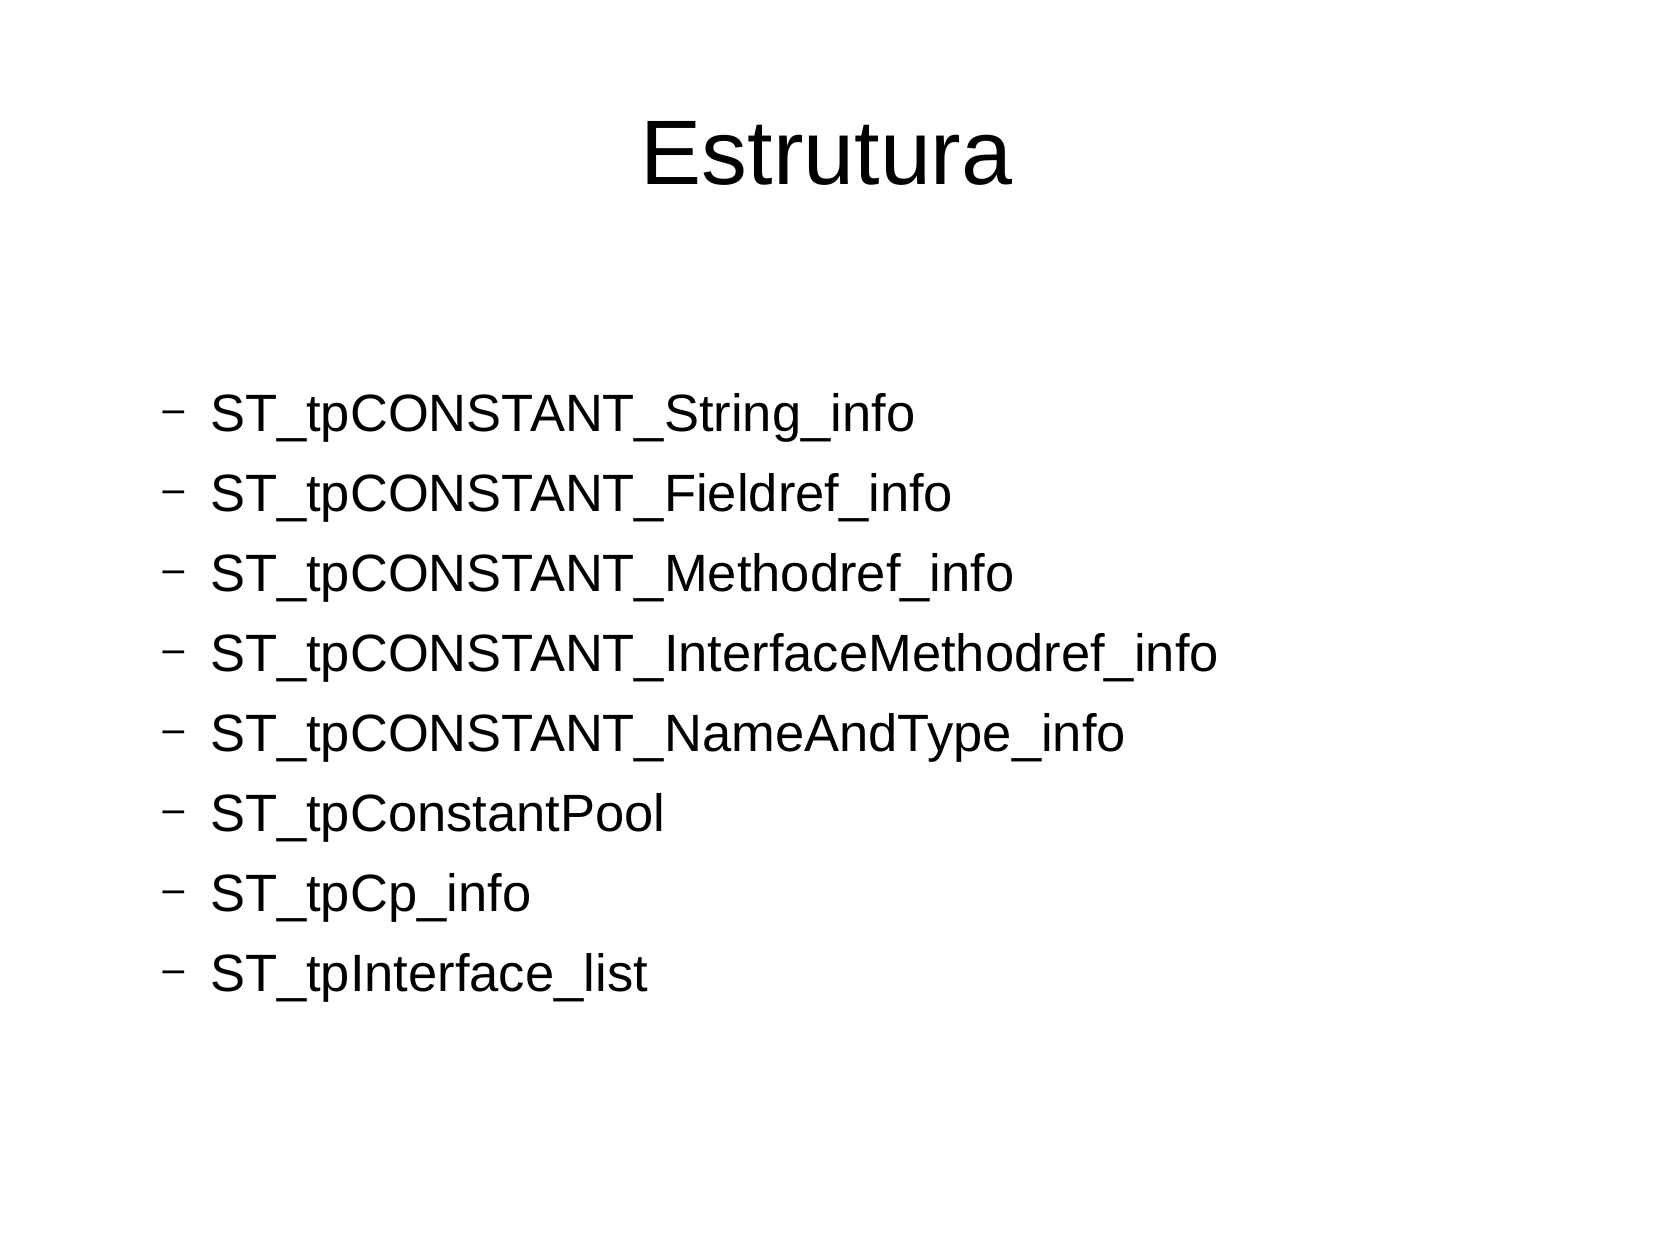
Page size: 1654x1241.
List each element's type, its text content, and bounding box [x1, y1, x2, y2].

title Estrutura [82, 49, 1571, 257]
list ST_tpCONSTANT_String_info ST_tpCONSTANT_Fieldref_info ST_tpCONSTANT_Methodref_info ST_tpCONSTANT_InterfaceMethodref_info ST_tpCONSTANT_NameAndType_info ST_tpConstantPool ST_tpCp_info ST_tpInterface_list [82, 290, 1571, 1010]
